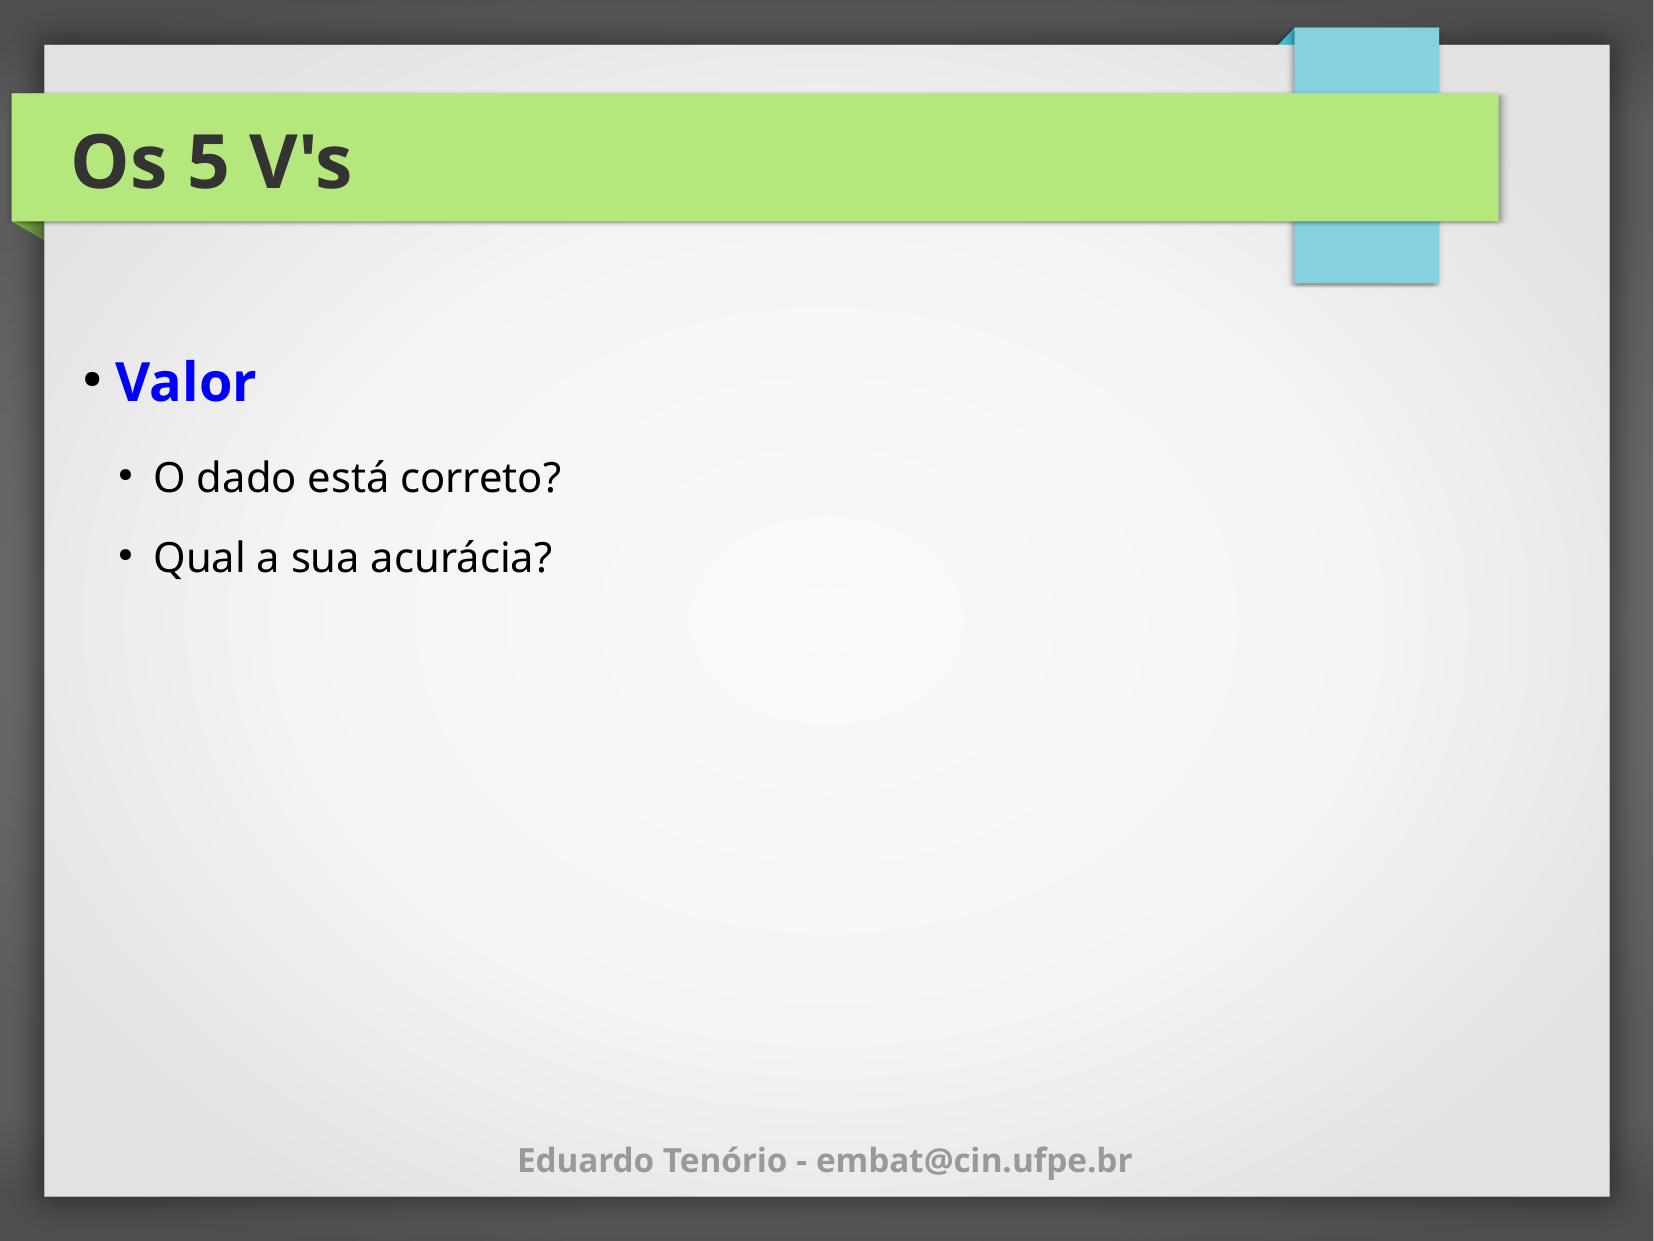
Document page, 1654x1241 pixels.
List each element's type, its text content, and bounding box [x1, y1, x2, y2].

picture [0, 0, 1654, 1241]
text_box Eduardo Tenório - embat@cin.ufpe.br [45, 1130, 1606, 1201]
title Os 5 V's [70, 97, 1229, 221]
list Valor O dado está correto? Qual a sua acurácia? [82, 343, 1538, 1063]
